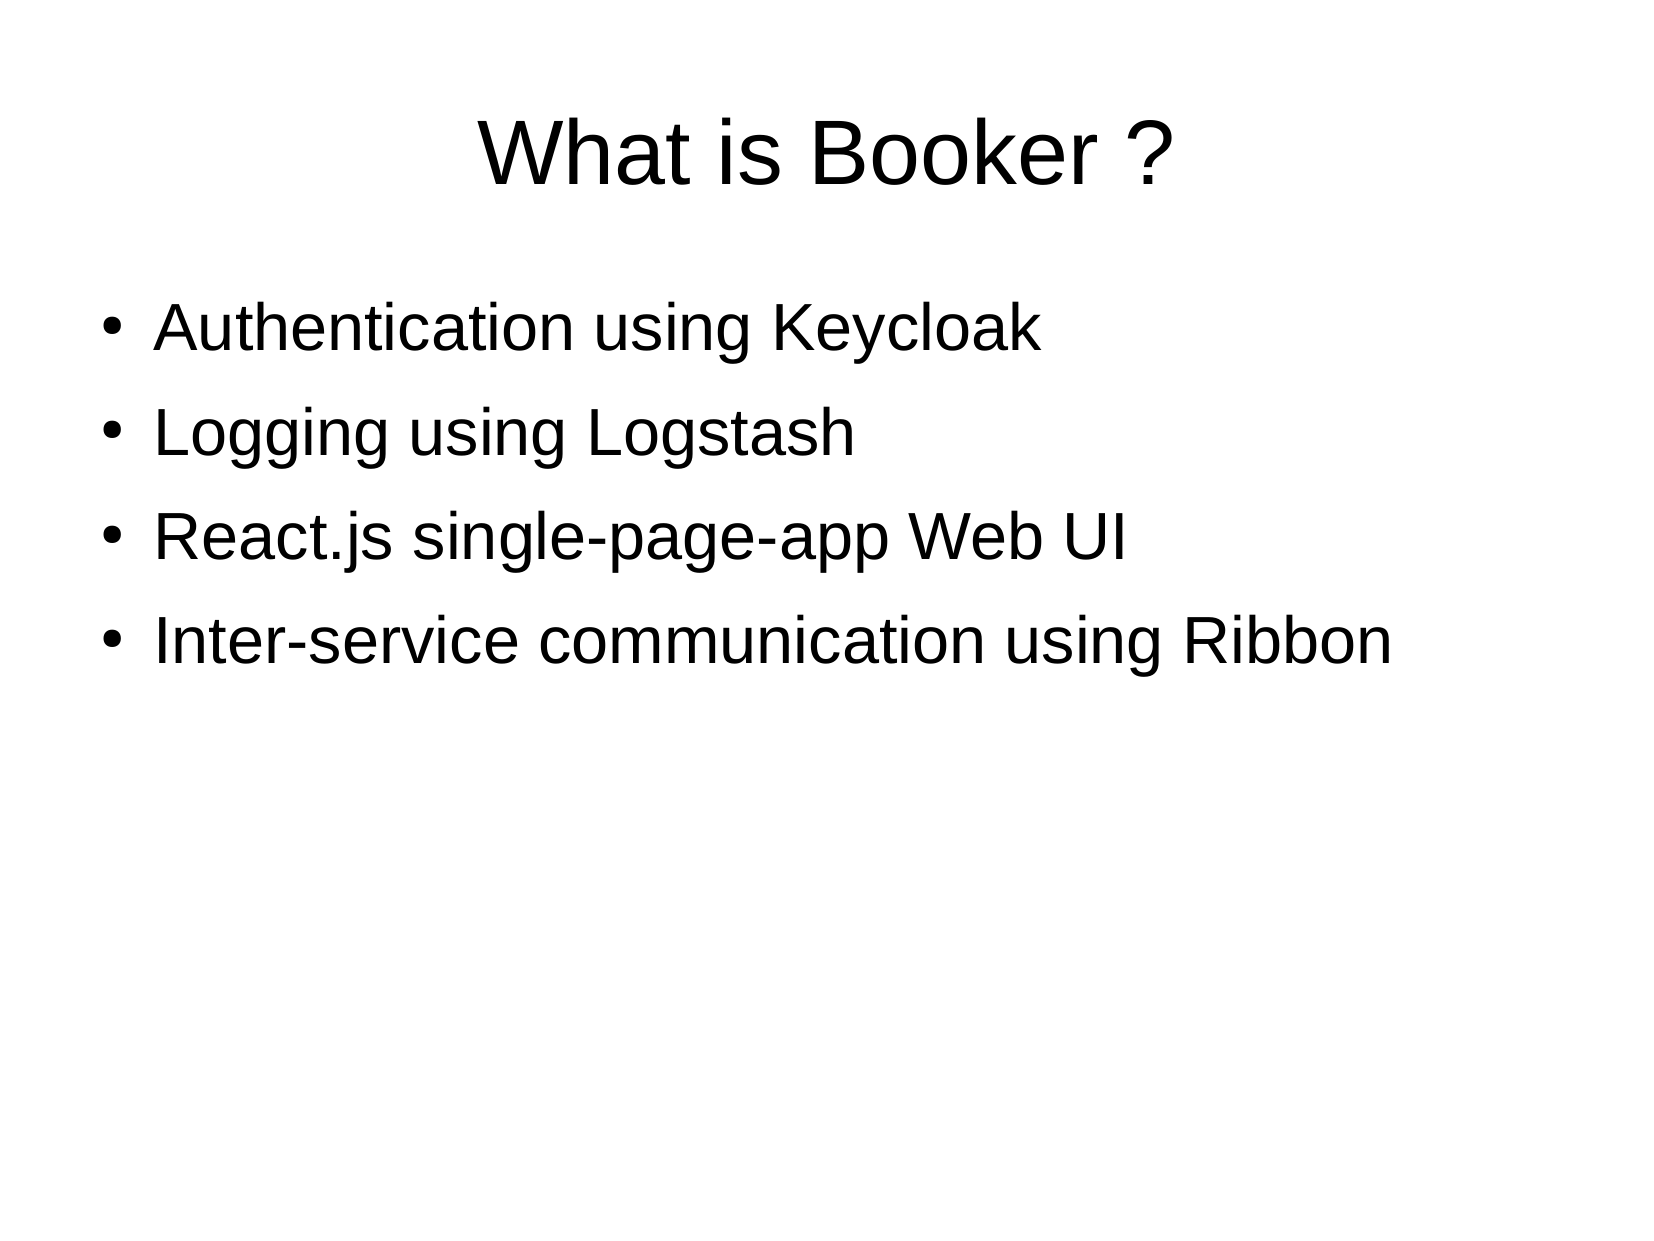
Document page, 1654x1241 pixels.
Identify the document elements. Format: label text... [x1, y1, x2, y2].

list Authentication using Keycloak Logging using Logstash React.js single-page-app Web UI Inter-service communication using Ribbon [82, 290, 1571, 1010]
title What is Booker ? [82, 49, 1571, 257]
